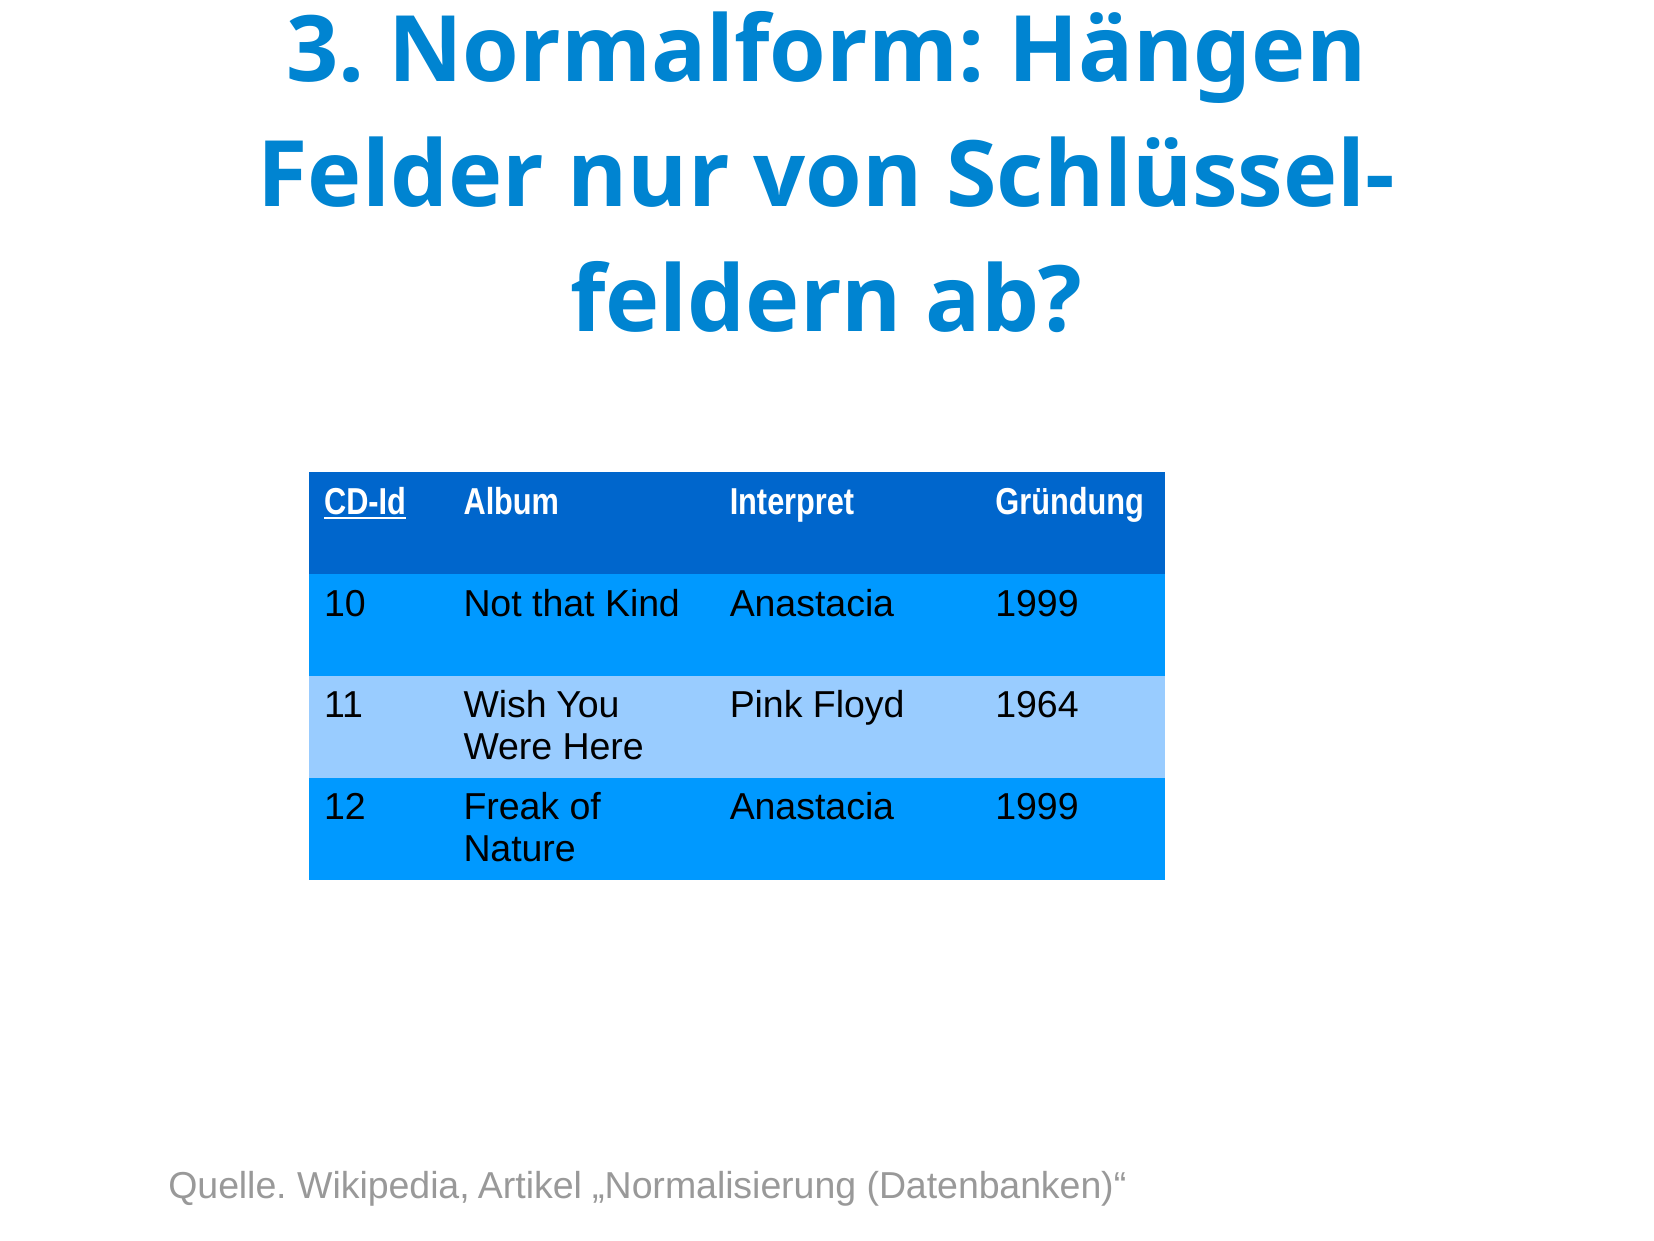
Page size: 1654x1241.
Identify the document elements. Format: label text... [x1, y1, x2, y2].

title 3. Normalform: Hängen Felder nur von Schlüssel- feldern ab? [82, 10, 1571, 332]
table_cell Pink Floyd [715, 676, 981, 778]
table_header Gründung [981, 472, 1165, 574]
table_header CD-Id [309, 472, 449, 574]
table_cell Wish You Were Here [449, 676, 715, 778]
table_cell 1999 [981, 574, 1165, 676]
table_cell 1999 [981, 778, 1165, 880]
table_header Interpret [715, 472, 981, 574]
text_box Quelle. Wikipedia, Artikel „Normalisierung (Datenbanken)“ [153, 1157, 1335, 1215]
table_cell Not that Kind [449, 574, 715, 676]
table_cell Anastacia [715, 574, 981, 676]
table_cell 1964 [981, 676, 1165, 778]
table_header Album [449, 472, 715, 574]
table_cell 11 [309, 676, 449, 778]
table_cell Freak of Nature [449, 778, 715, 880]
table_cell 12 [309, 778, 449, 880]
table_cell 10 [309, 574, 449, 676]
table_cell Anastacia [715, 778, 981, 880]
